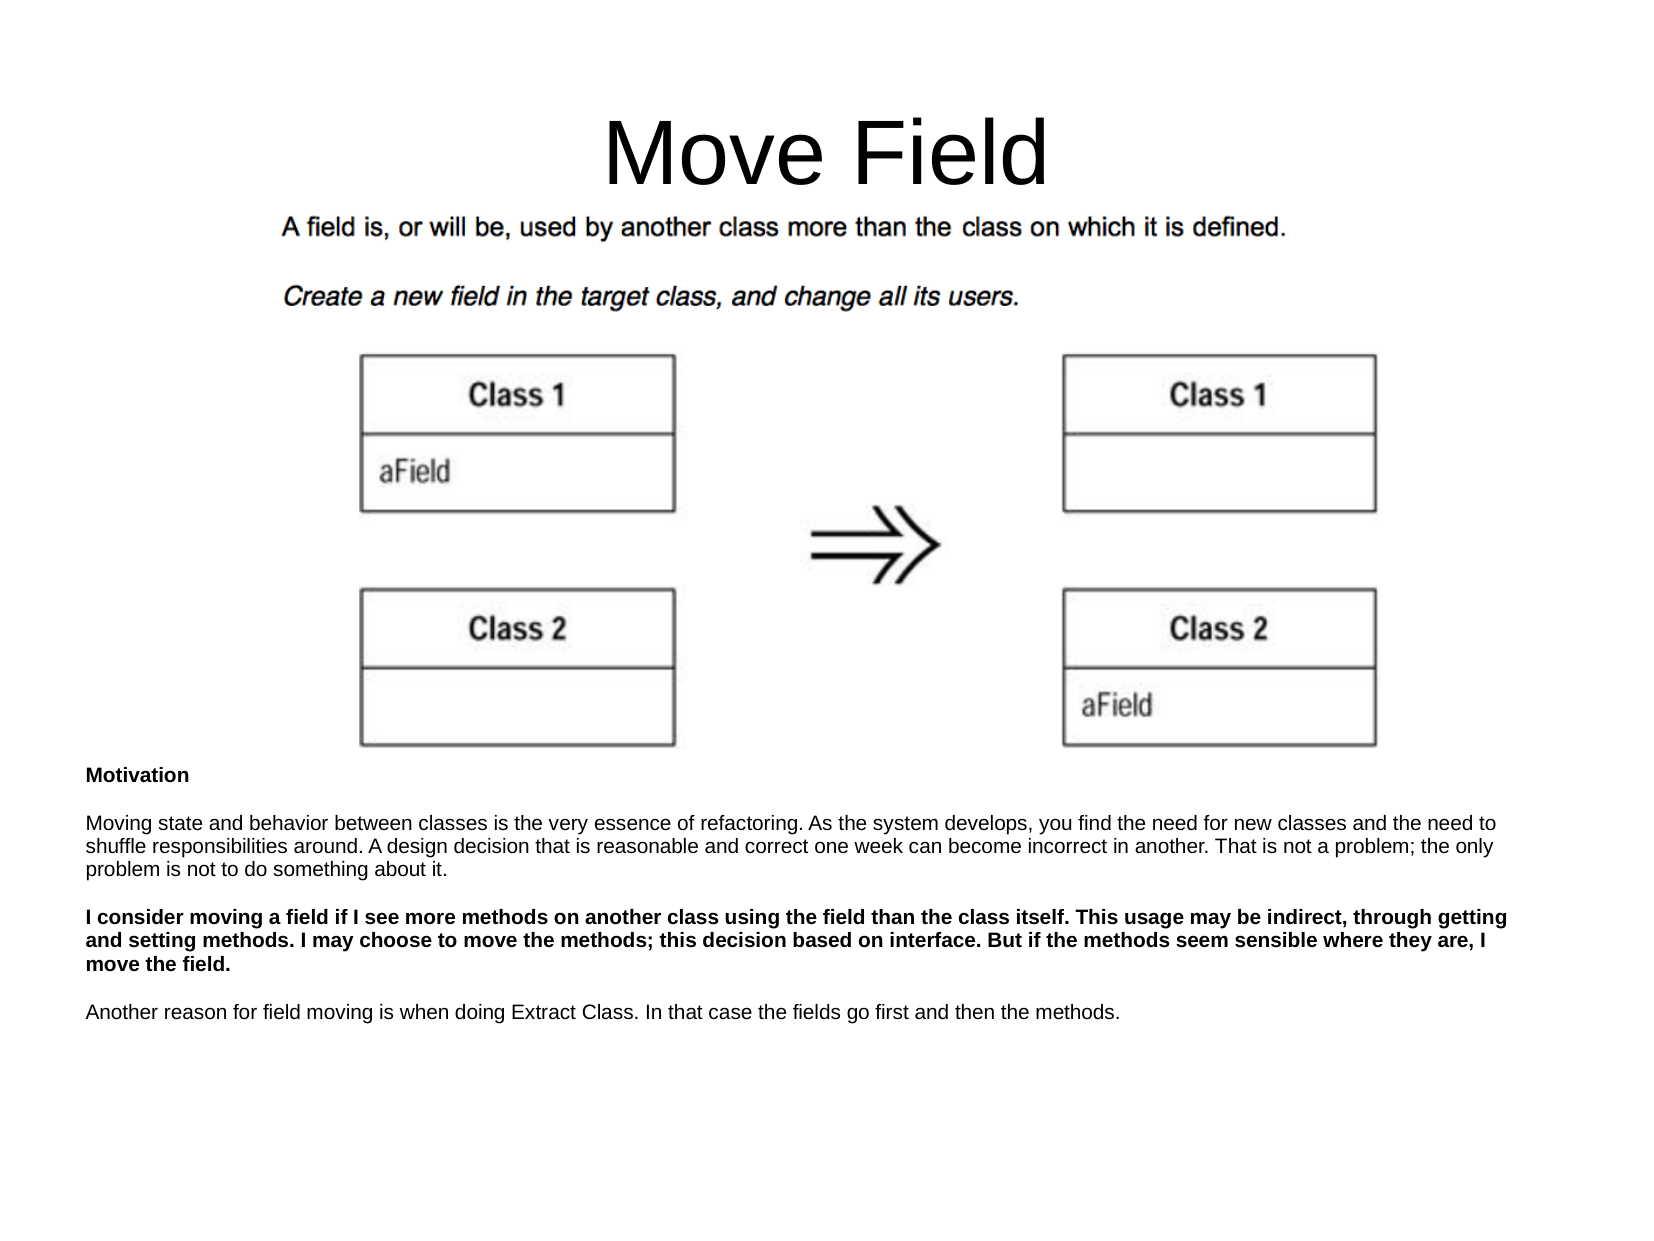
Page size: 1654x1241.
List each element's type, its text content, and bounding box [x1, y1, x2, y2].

picture [248, 212, 1416, 763]
title Move Field [82, 49, 1571, 257]
text_box Motivation Moving state and behavior between classes is the very essence of refactoring. As the system develops, you find the need for new classes and the need to shuffle responsibilities around. A design decision that is reasonable and correct one week can become incorrect in another. That is not a problem; the only problem is not to do something about it. I consider moving a field if I see more methods on another class using the field than the class itself. This usage may be indirect, through getting and setting methods. I may choose to move the methods; this decision based on interface. But if the methods seem sensible where they are, I move the field. Another reason for field moving is when doing Extract Class. In that case the fields go first and then the methods. [70, 755, 1540, 1161]
